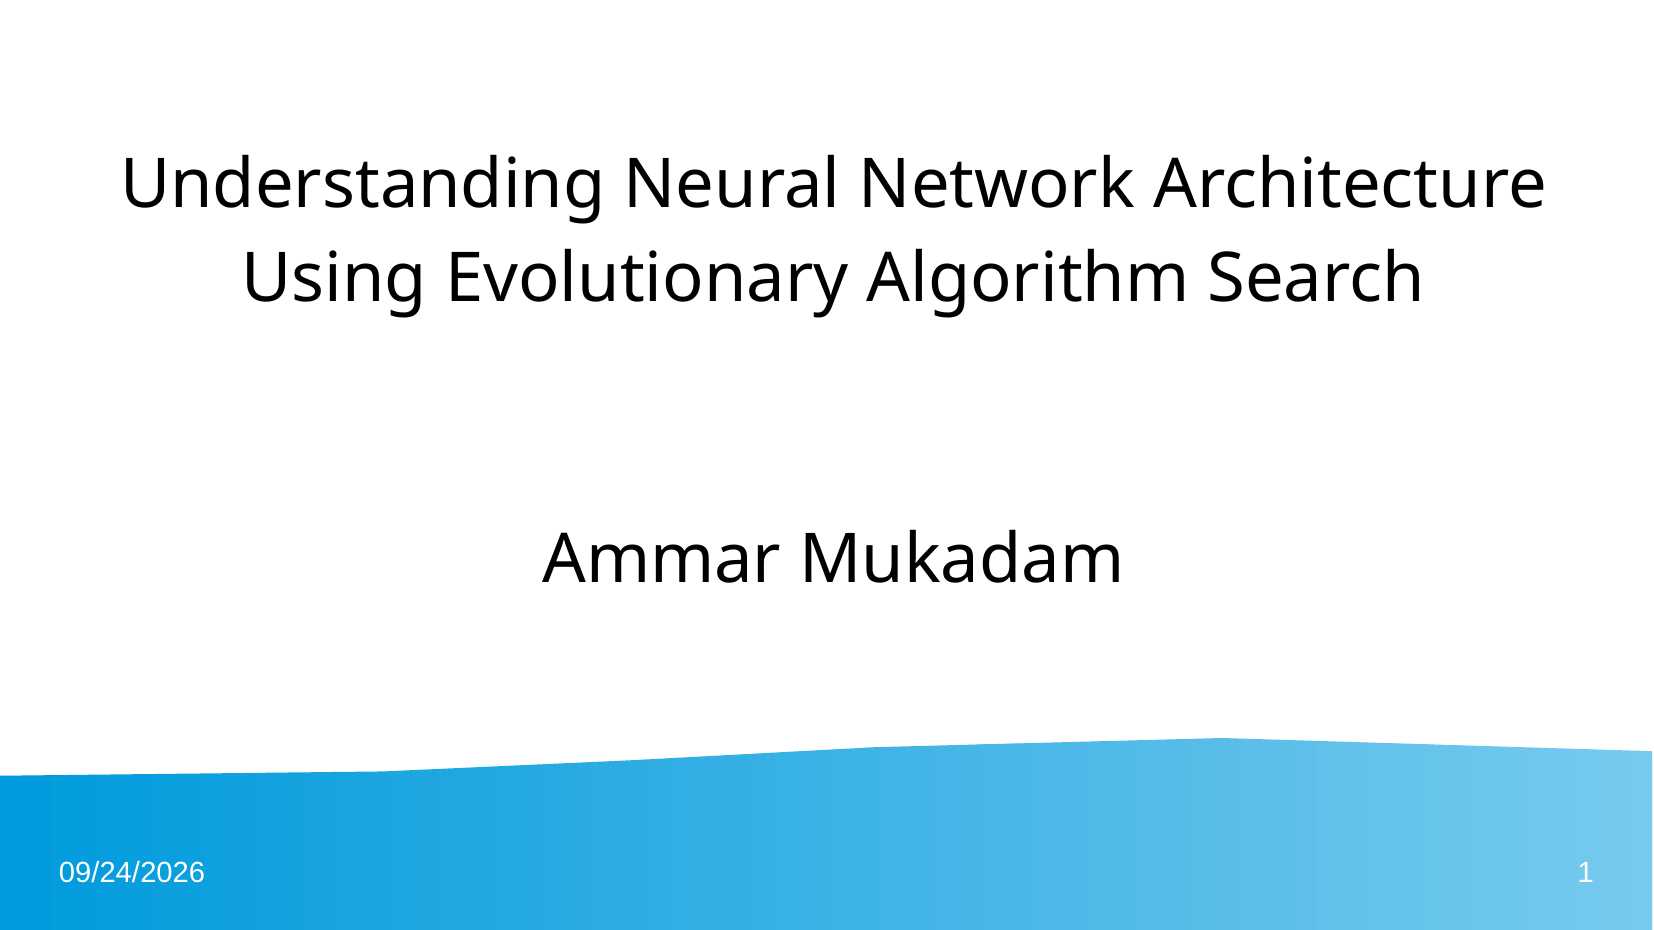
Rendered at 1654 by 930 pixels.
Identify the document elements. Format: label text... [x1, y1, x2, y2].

title Understanding Neural Network Architecture Using Evolutionary Algorithm Search Ammar Mukadam [98, 83, 1575, 732]
